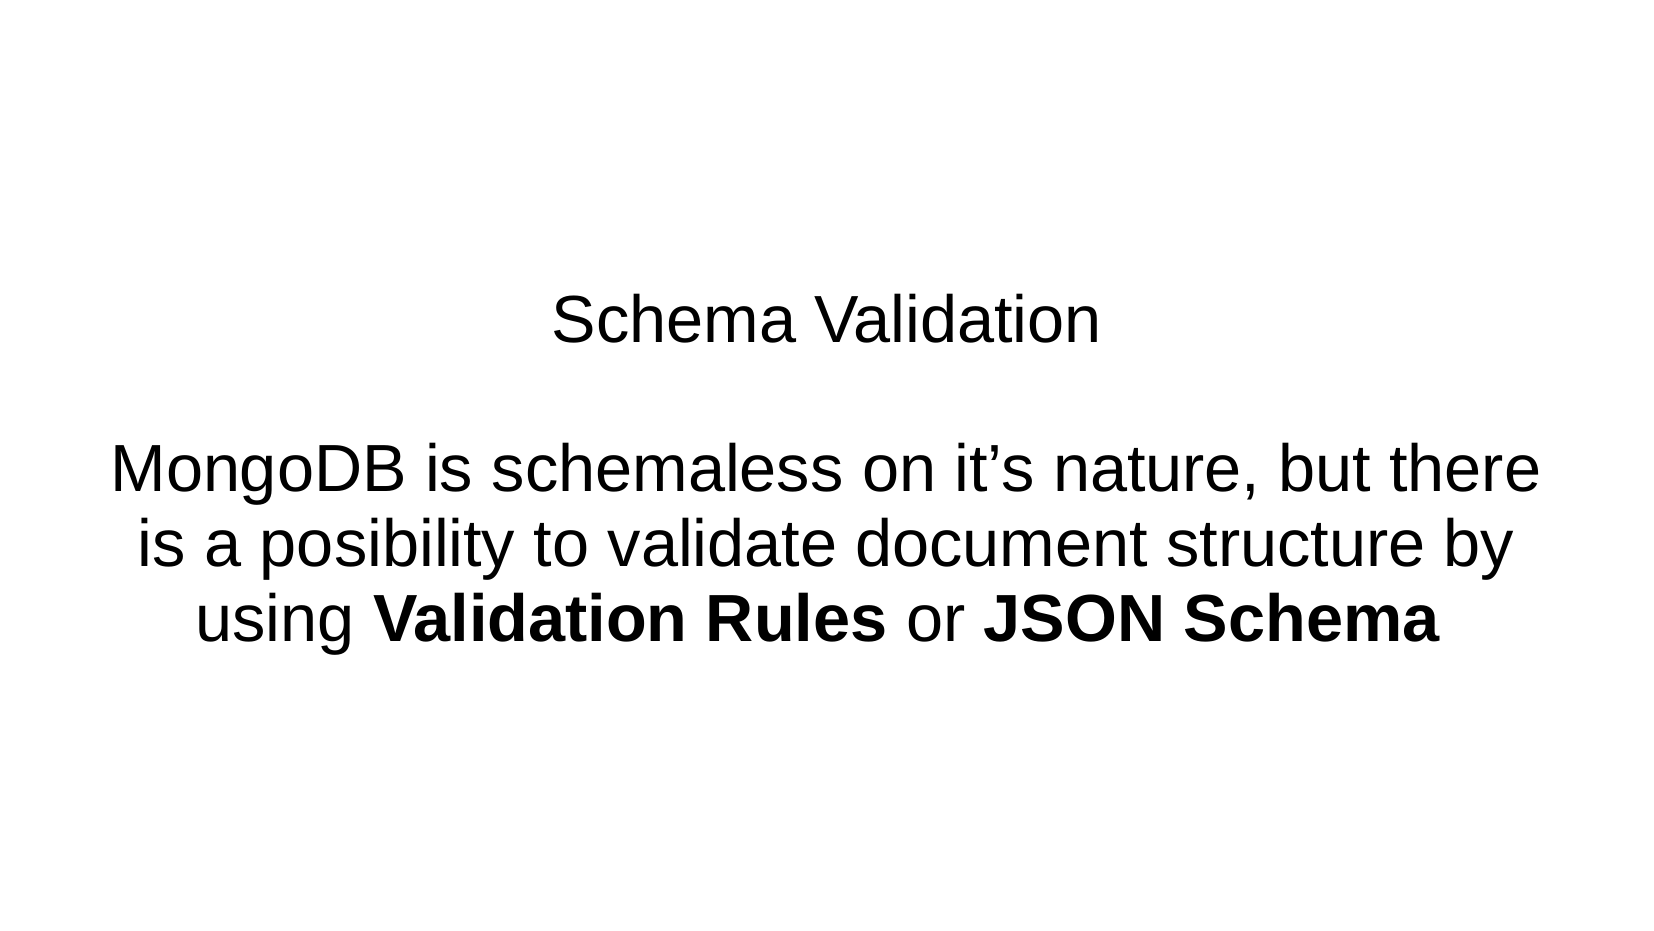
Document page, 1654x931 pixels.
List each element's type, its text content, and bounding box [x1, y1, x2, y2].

subtitle Schema Validation MongoDB is schemaless on it’s nature, but there is a posibility to validate document structure by using Validation Rules or JSON Schema [82, 75, 1571, 863]
